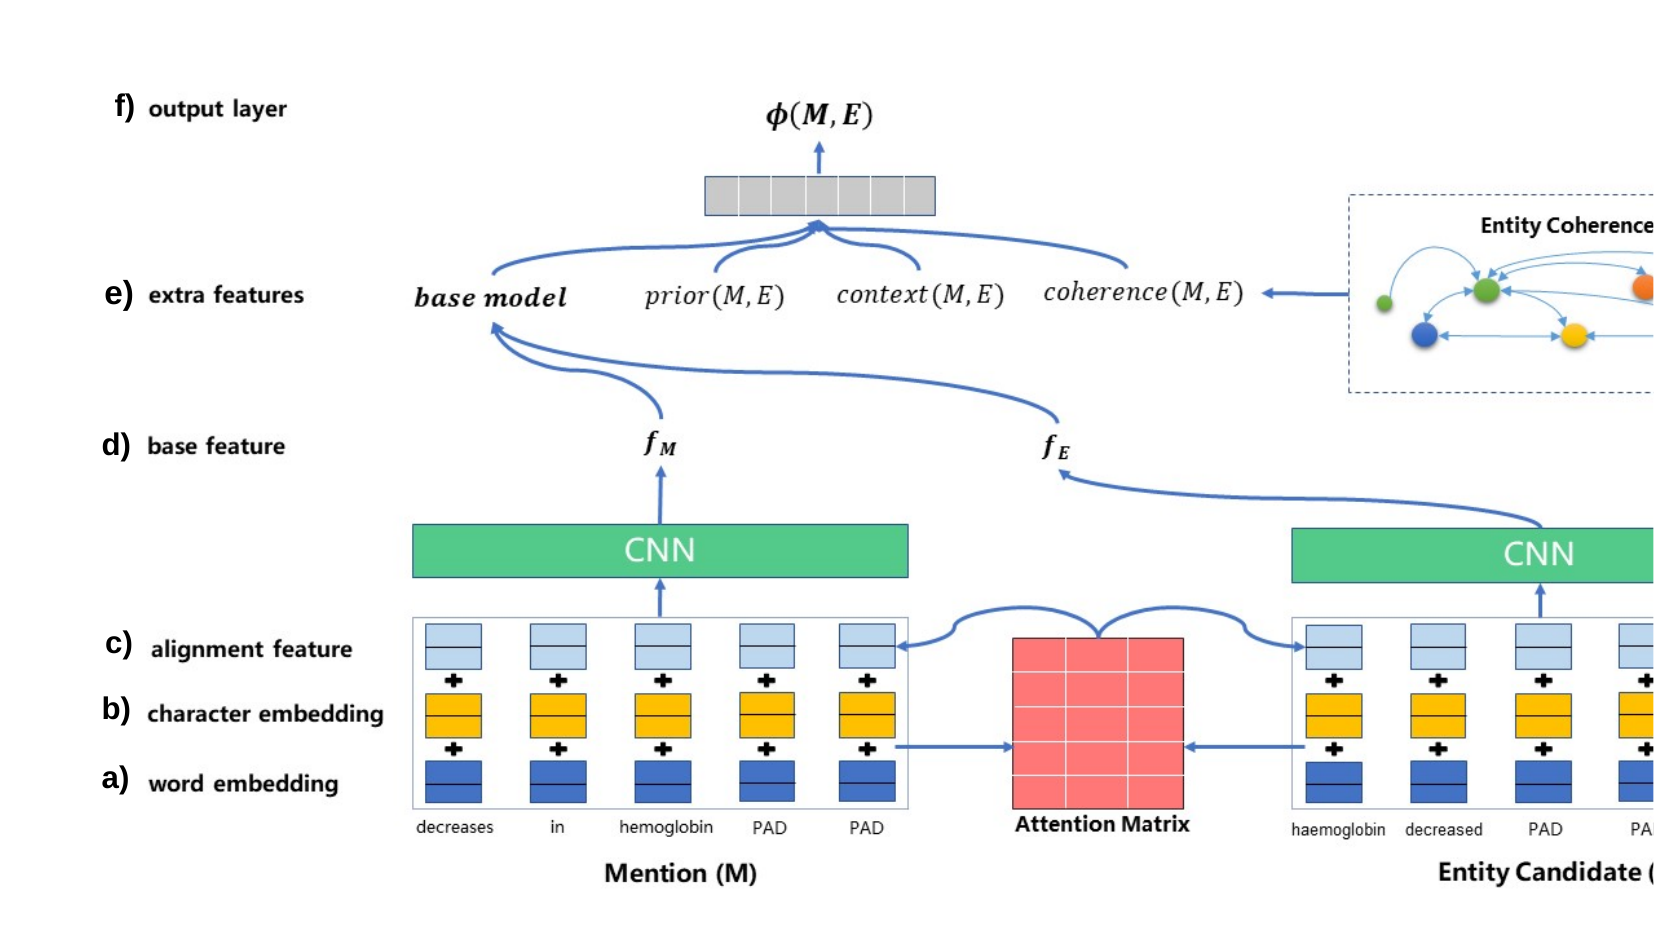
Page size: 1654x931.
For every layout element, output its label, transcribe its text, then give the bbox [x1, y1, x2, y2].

picture [146, 0, 1654, 931]
text_box c) [90, 618, 162, 676]
text_box b) [86, 684, 150, 741]
text_box f) [99, 80, 153, 138]
text_box a) [86, 753, 150, 811]
text_box d) [86, 420, 161, 477]
text_box e) [89, 266, 153, 324]
